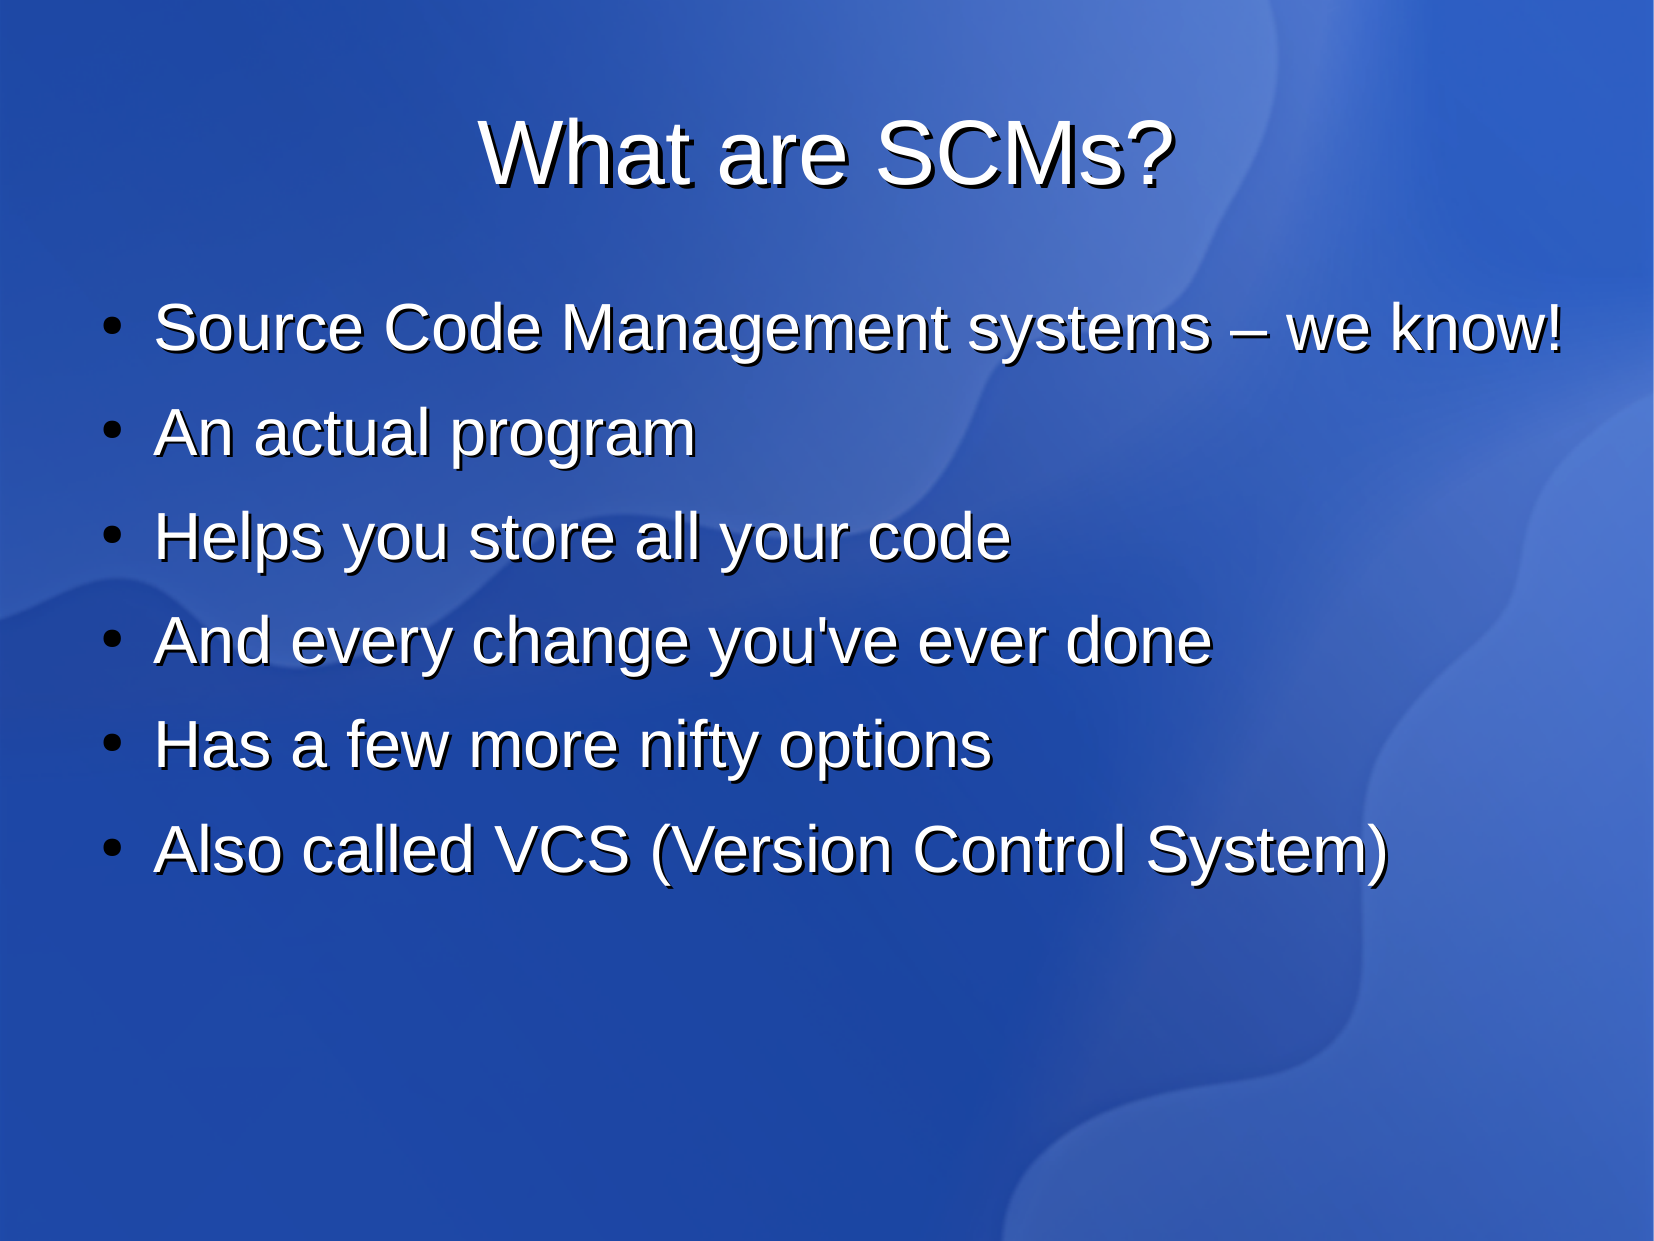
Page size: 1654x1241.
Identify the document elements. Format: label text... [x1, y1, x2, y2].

title What are SCMs? [82, 56, 1571, 250]
list Source Code Management systems – we know! An actual program Helps you store all your code And every change you've ever done Has a few more nifty options Also called VCS (Version Control System) [82, 290, 1571, 1094]
picture [0, 0, 1654, 1241]
